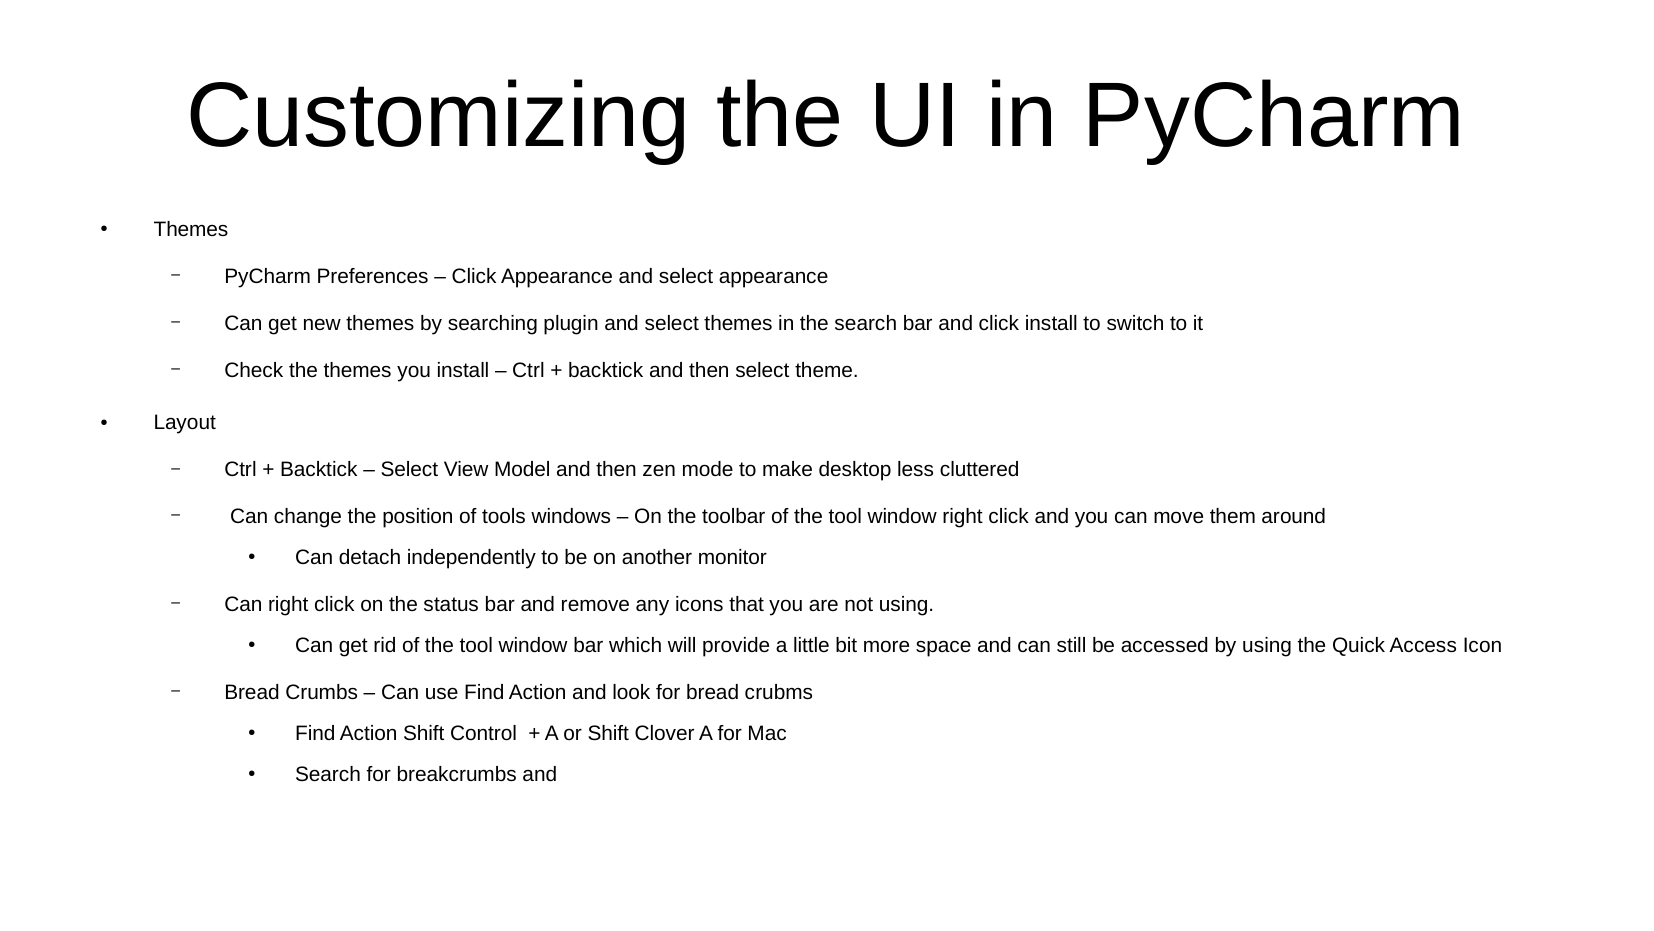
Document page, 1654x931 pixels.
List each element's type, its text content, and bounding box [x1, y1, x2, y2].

list Themes PyCharm Preferences – Click Appearance and select appearance Can get new themes by searching plugin and select themes in the search bar and click install to switch to it Check the themes you install – Ctrl + backtick and then select theme. Layout Ctrl + Backtick – Select View Model and then zen mode to make desktop less cluttered Can change the position of tools windows – On the toolbar of the tool window right click and you can move them around Can detach independently to be on another monitor Can right click on the status bar and remove any icons that you are not using. Can get rid of the tool window bar which will provide a little bit more space and can still be accessed by using the Quick Access Icon Bread Crumbs – Can use Find Action and look for bread crubms Find Action Shift Control + A or Shift Clover A for Mac Search for breakcrumbs and [82, 217, 1654, 871]
title Customizing the UI in PyCharm [82, 37, 1571, 193]
